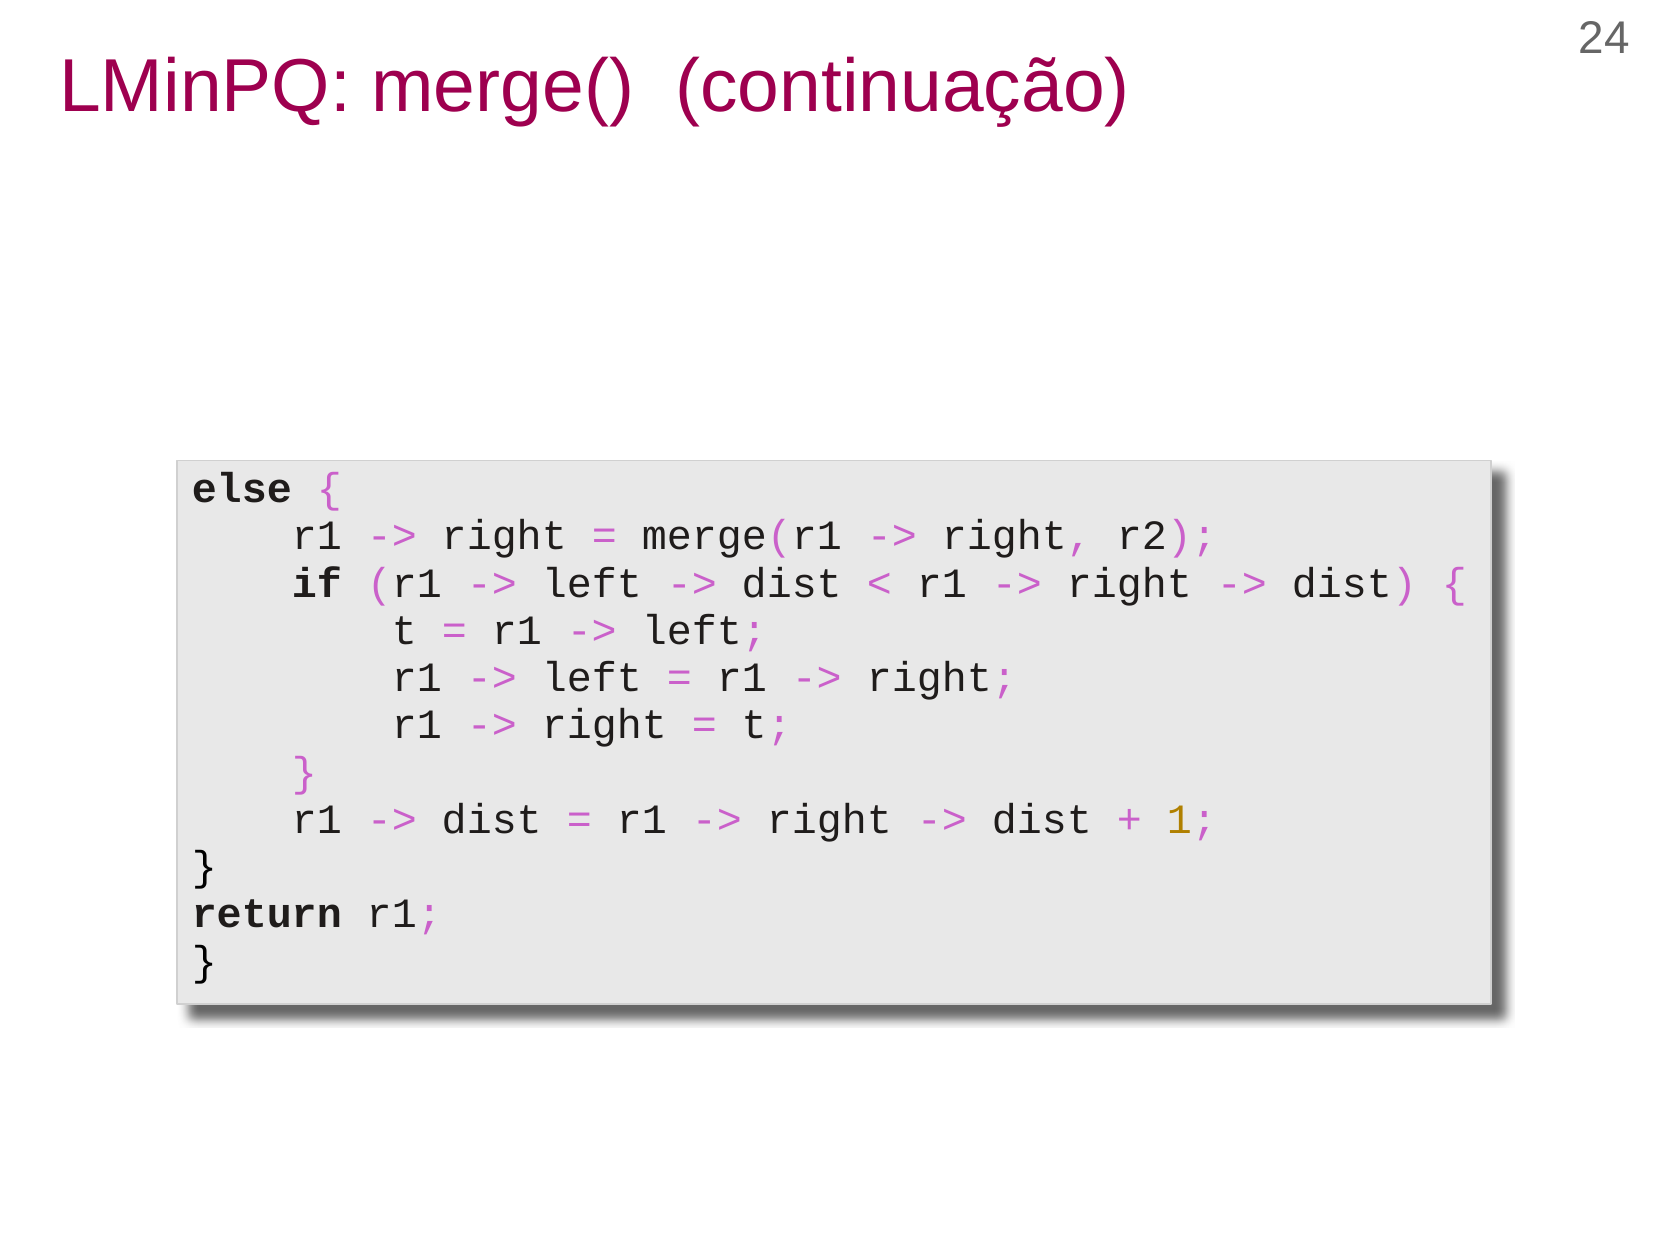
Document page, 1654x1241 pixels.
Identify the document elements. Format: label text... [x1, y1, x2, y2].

title LMinPQ: merge() (continuação) [59, 29, 1595, 148]
text_box else { r1 -> right = merge(r1 -> right, r2); if (r1 -> left -> dist < r1 -> right -> dist) { t = r1 -> left; r1 -> left = r1 -> right; r1 -> right = t; } r1 -> dist = r1 -> right -> dist + 1; } return r1; } [177, 460, 1492, 1004]
